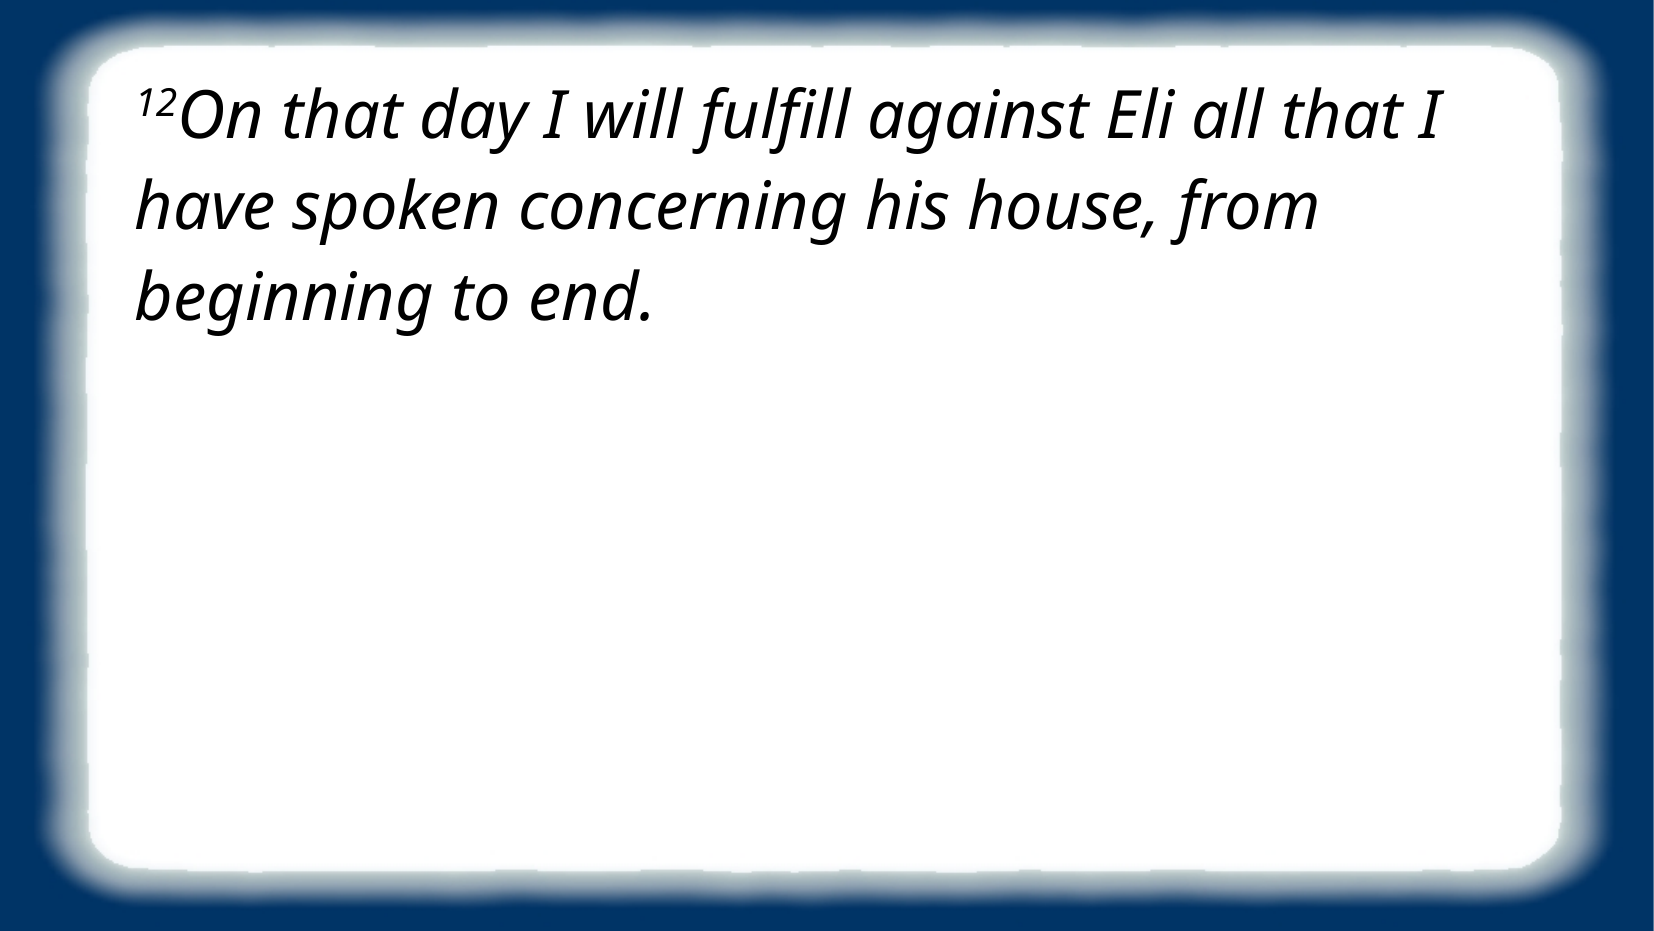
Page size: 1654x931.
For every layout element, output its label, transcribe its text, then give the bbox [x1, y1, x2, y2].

text_box 12On that day I will fulfill against Eli all that I have spoken concerning his house, from beginning to end. [120, 60, 1531, 342]
picture [0, 0, 1654, 931]
